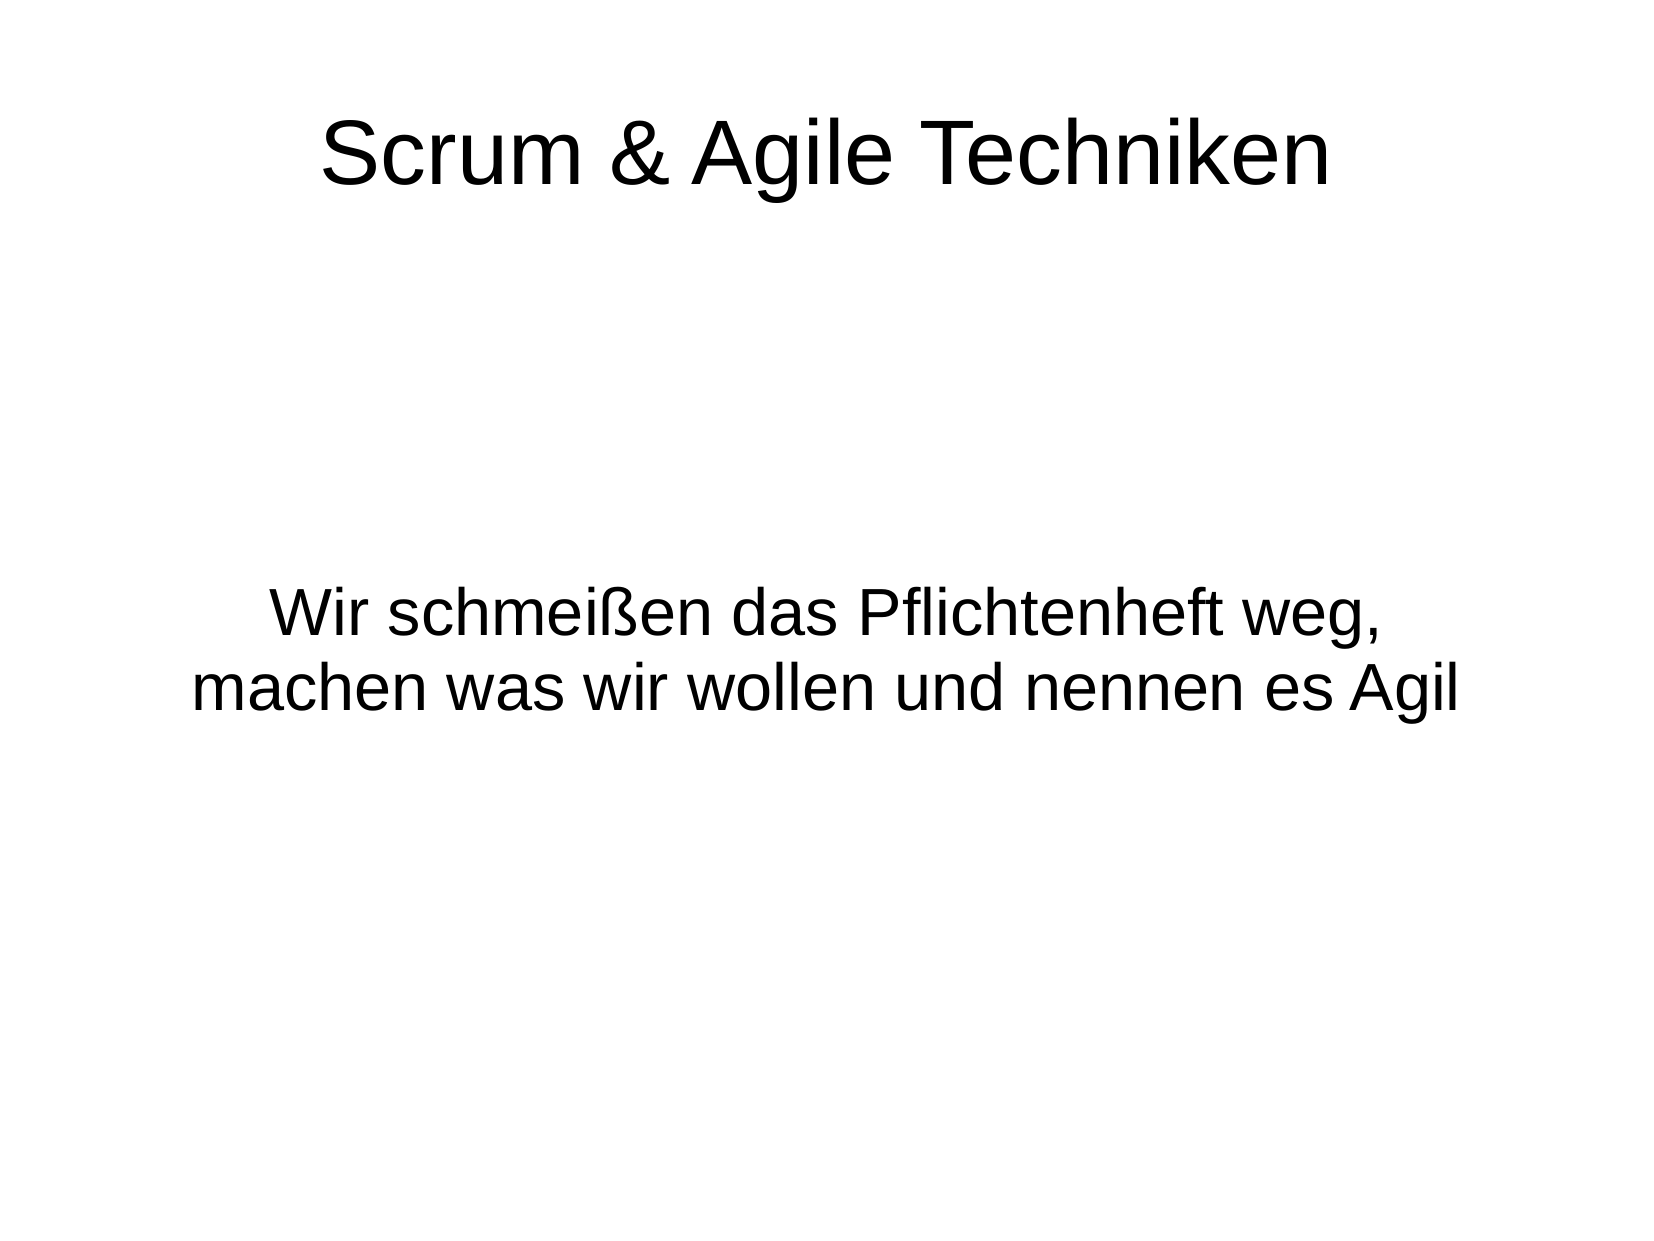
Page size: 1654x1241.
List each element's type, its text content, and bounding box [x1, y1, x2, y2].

subtitle Wir schmeißen das Pflichtenheft weg, machen was wir wollen und nennen es Agil [82, 290, 1571, 1010]
title Scrum & Agile Techniken [82, 49, 1571, 257]
